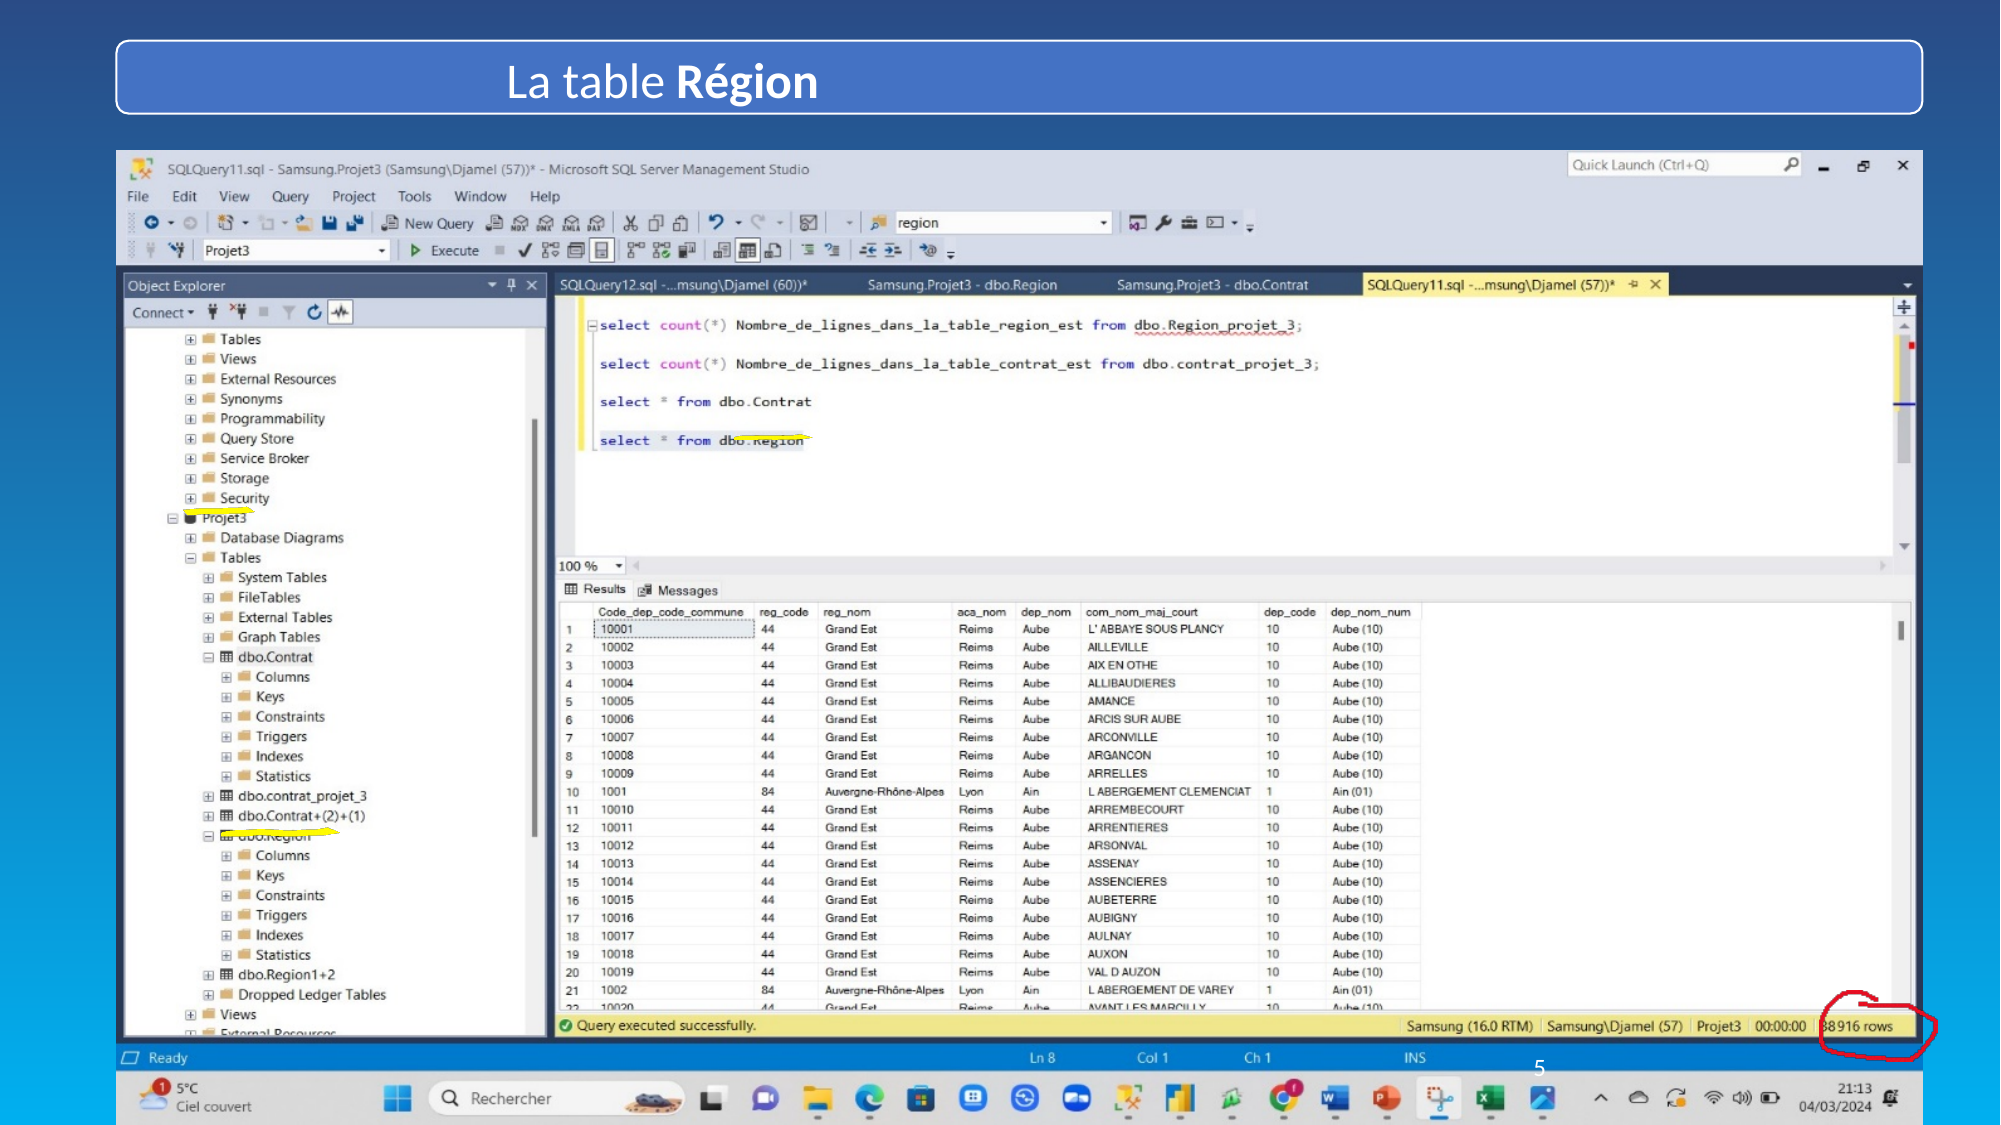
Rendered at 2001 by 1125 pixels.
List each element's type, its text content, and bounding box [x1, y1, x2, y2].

picture [116, 150, 1937, 1125]
text_box La table Région [116, 40, 1923, 114]
text_box [1518, 1036, 1969, 1096]
